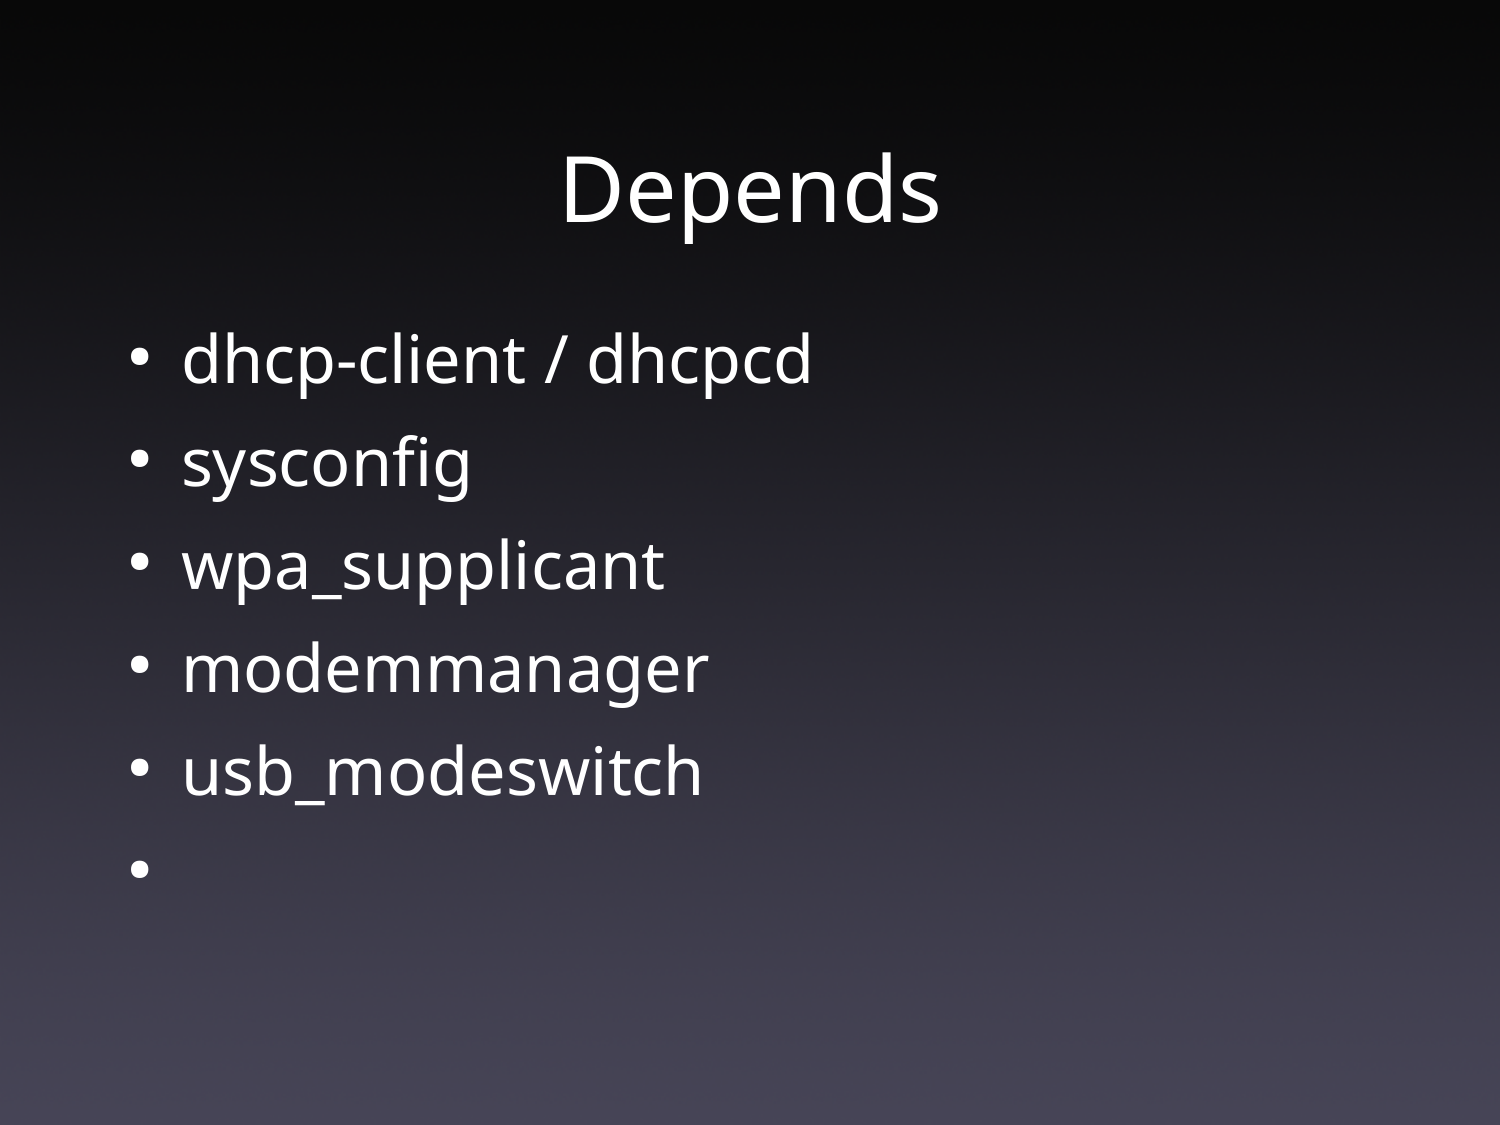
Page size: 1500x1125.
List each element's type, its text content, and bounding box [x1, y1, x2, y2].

picture [0, 0, 1500, 1125]
title Depends [110, 93, 1392, 282]
list dhcp-client / dhcpcd sysconfig wpa_supplicant modemmanager usb_modeswitch [110, 312, 1392, 1056]
